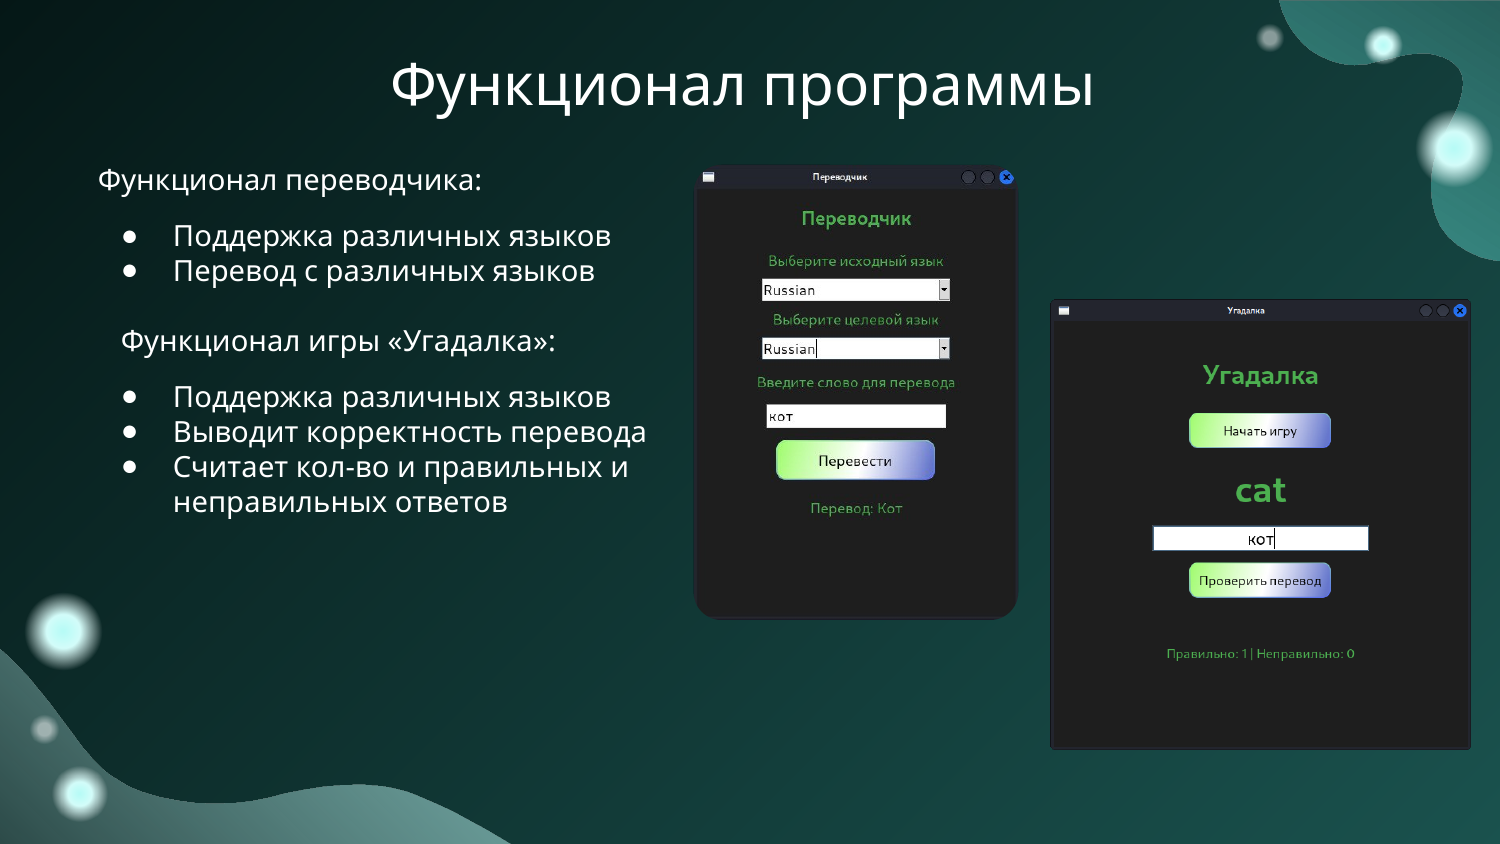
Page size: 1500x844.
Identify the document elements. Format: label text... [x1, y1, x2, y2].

picture [1050, 299, 1471, 751]
text_box [693, 164, 1019, 621]
title Функционал программы [375, 32, 1163, 132]
text_box Функционал переводчика: Поддержка различных языков Перевод с различных языков Функционал игры «Угадалка»: Поддержка различных языков Выводит корректность перевода Считает кол-во и правильных и неправильных ответов [82, 146, 666, 796]
